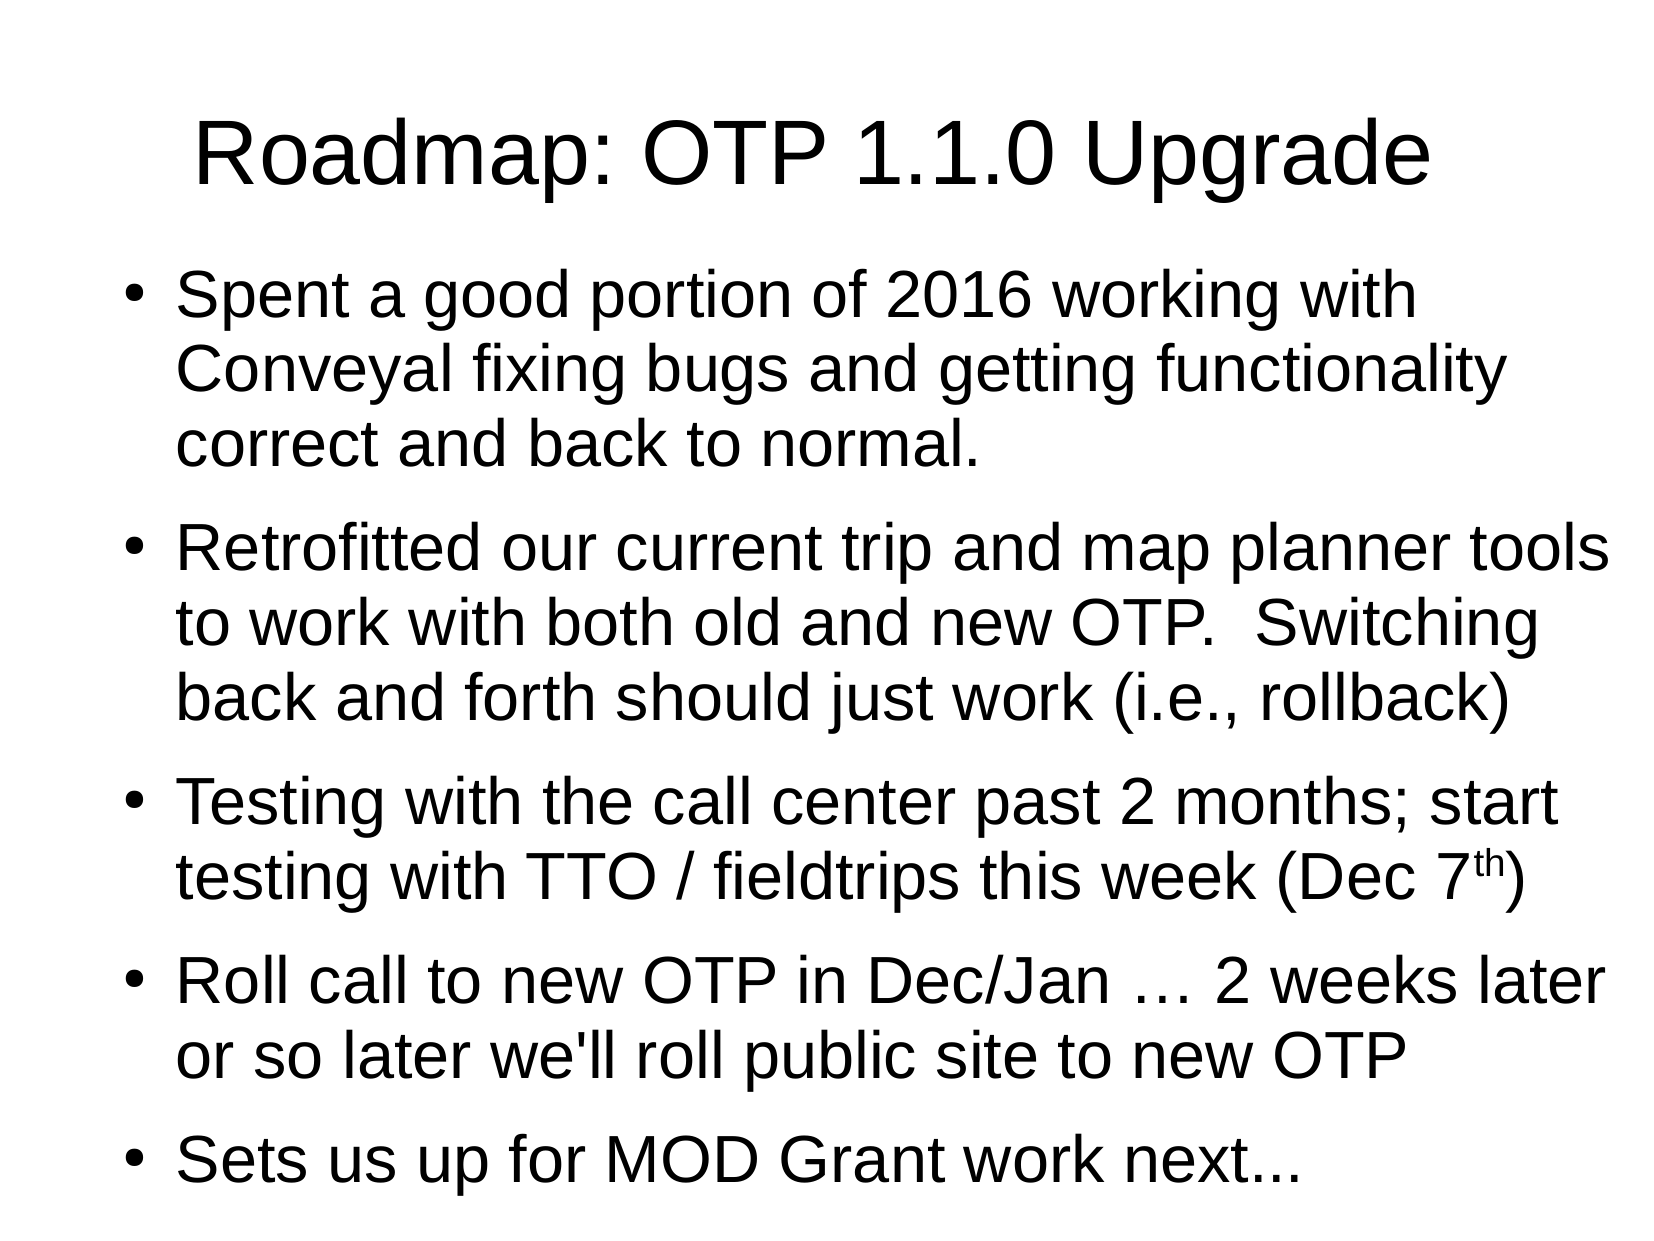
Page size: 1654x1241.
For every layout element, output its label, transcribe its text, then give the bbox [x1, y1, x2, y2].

title Roadmap: OTP 1.1.0 Upgrade [82, 49, 1571, 257]
list Spent a good portion of 2016 working with Conveyal fixing bugs and getting functionality correct and back to normal. Retrofitted our current trip and map planner tools to work with both old and new OTP. Switching back and forth should just work (i.e., rollback) Testing with the call center past 2 months; start testing with TTO / fieldtrips this week (Dec 7th) Roll call to new OTP in Dec/Jan … 2 weeks later or so later we'll roll public site to new OTP Sets us up for MOD Grant work next... [105, 256, 1636, 1216]
